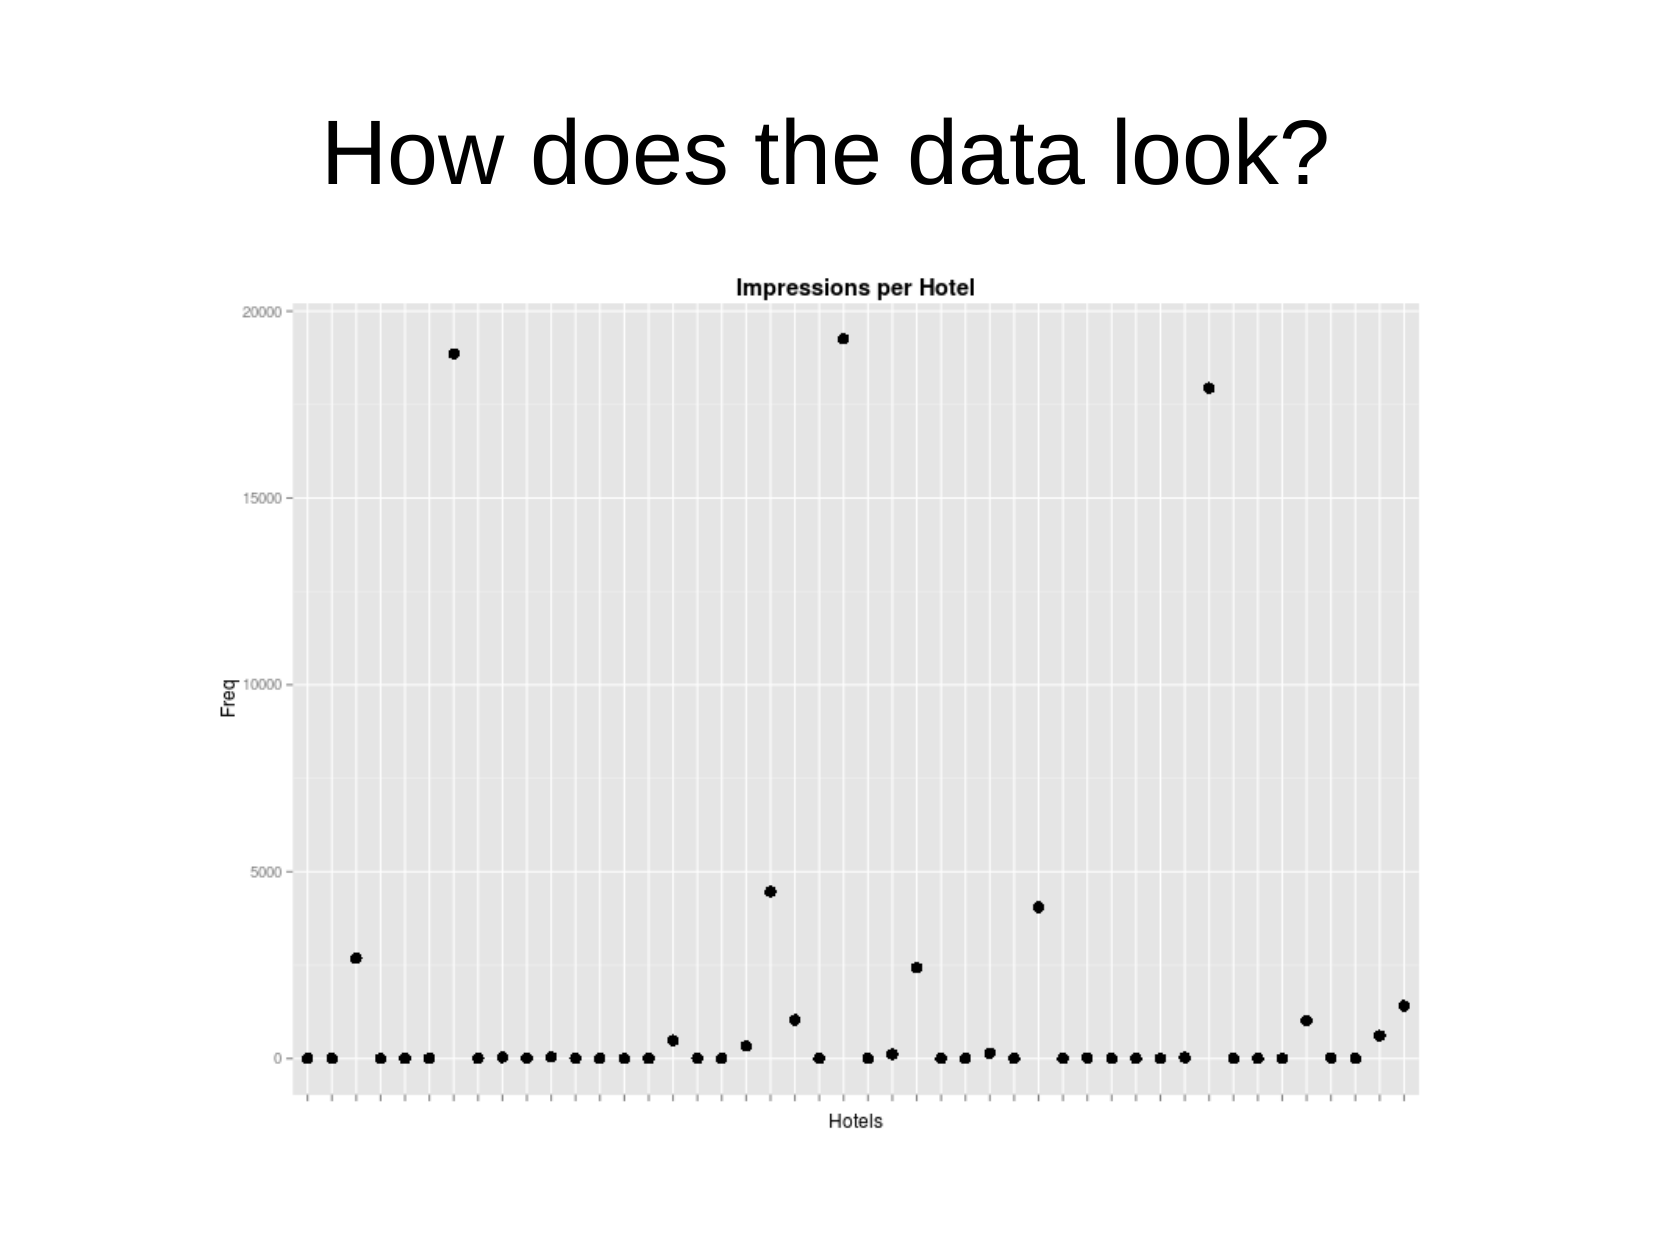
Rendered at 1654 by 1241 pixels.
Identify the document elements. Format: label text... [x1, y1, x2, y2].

title How does the data look? [82, 49, 1571, 257]
picture [199, 241, 1449, 1150]
